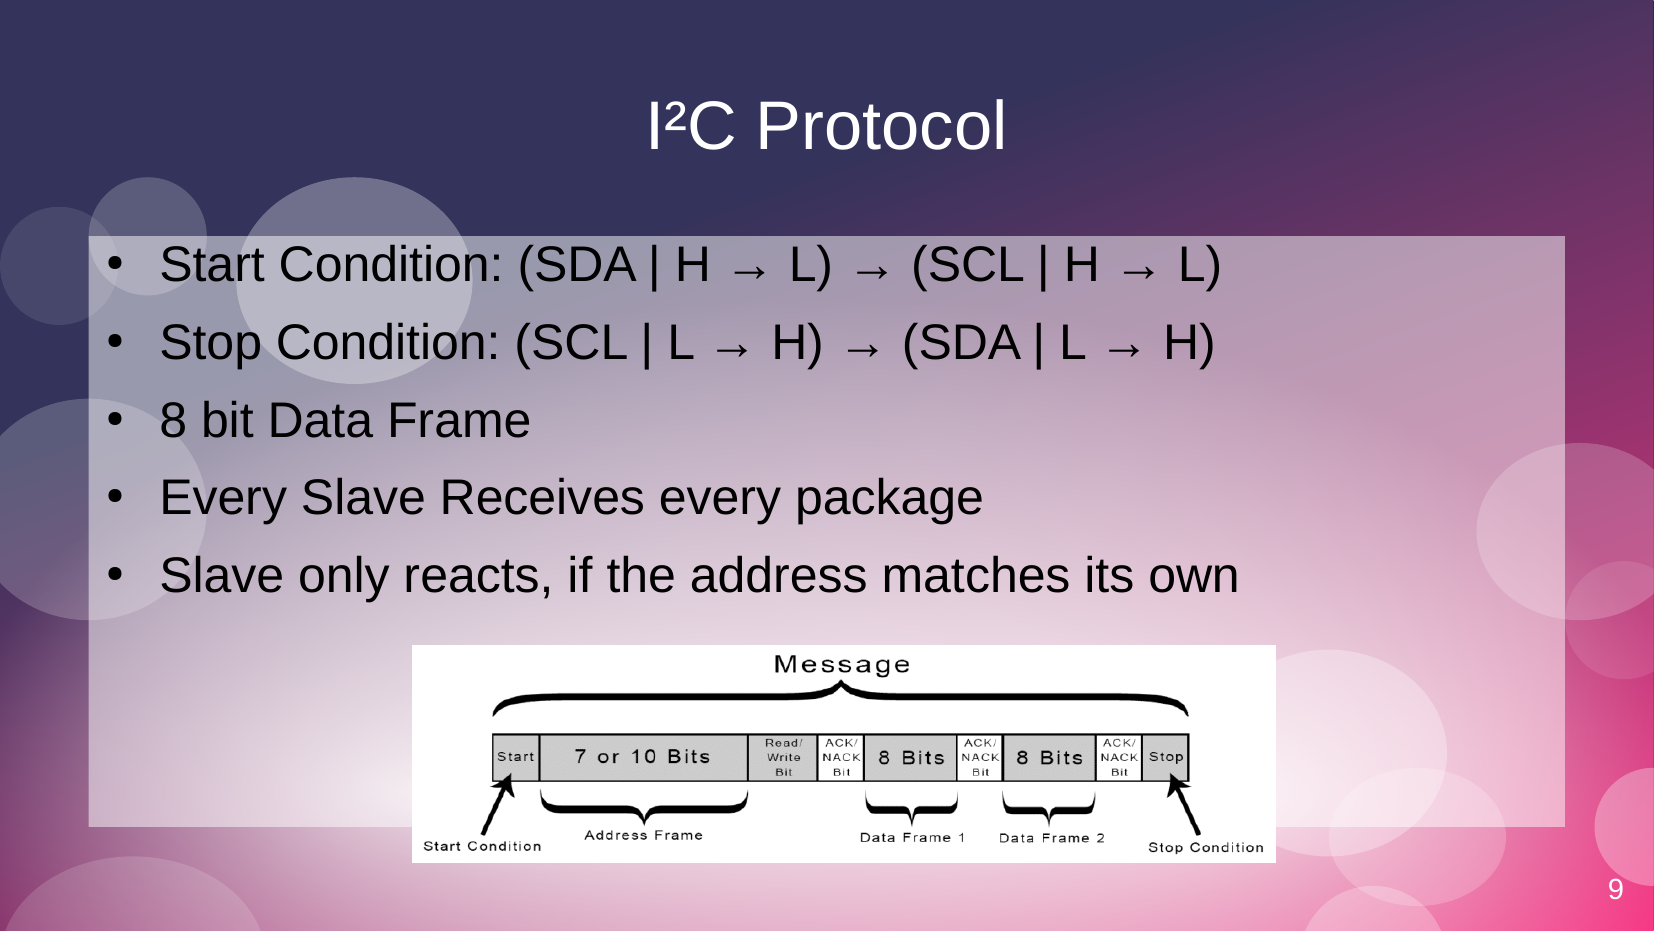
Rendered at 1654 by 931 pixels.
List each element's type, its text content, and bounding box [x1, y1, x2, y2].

picture [412, 645, 1276, 863]
list Start Condition: (SDA | H → L) → (SCL | H → L) Stop Condition: (SCL | L → H) → (SDA | L → H) 8 bit Data Frame Every Slave Receives every package Slave only reacts, if the address matches its own [88, 236, 1565, 827]
title I²C Protocol [88, 44, 1565, 207]
